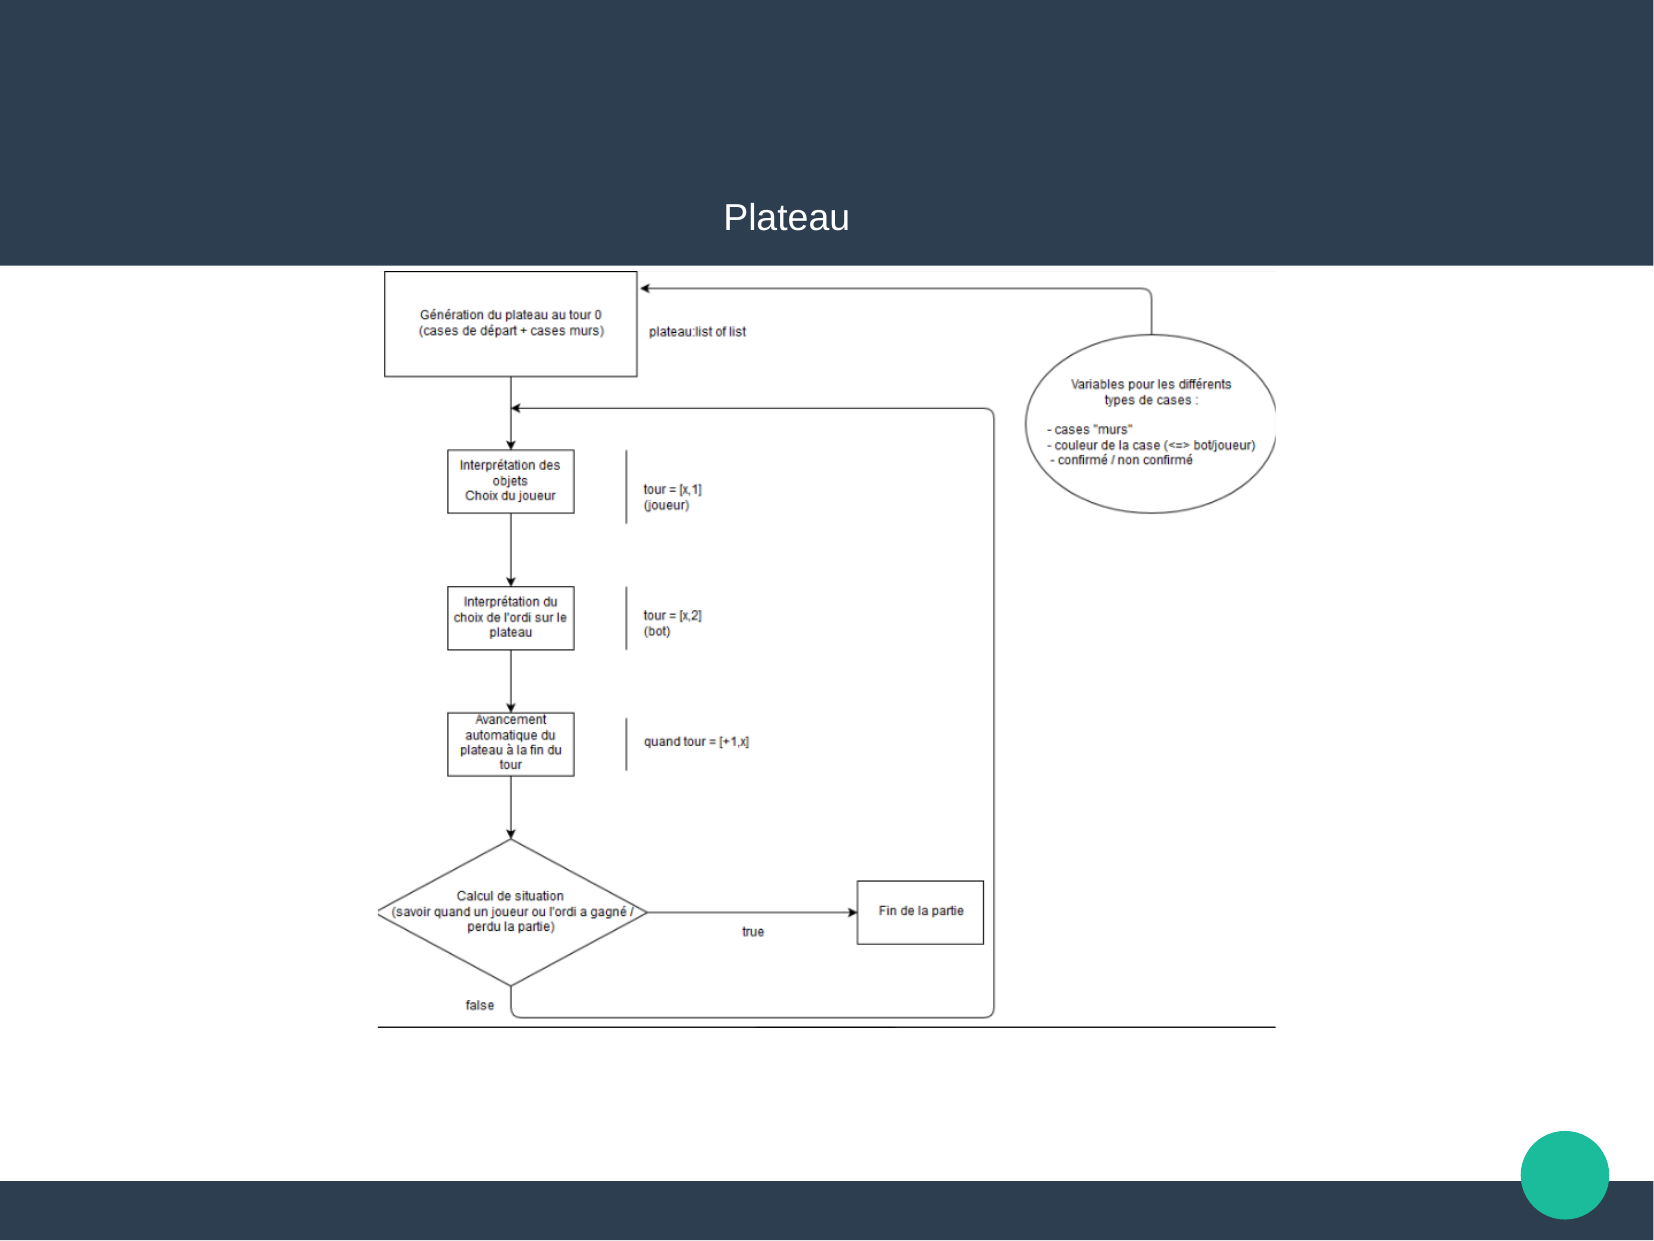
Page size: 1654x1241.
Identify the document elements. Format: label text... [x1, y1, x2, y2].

text_box Plateau [708, 188, 875, 246]
picture [377, 271, 1276, 1028]
